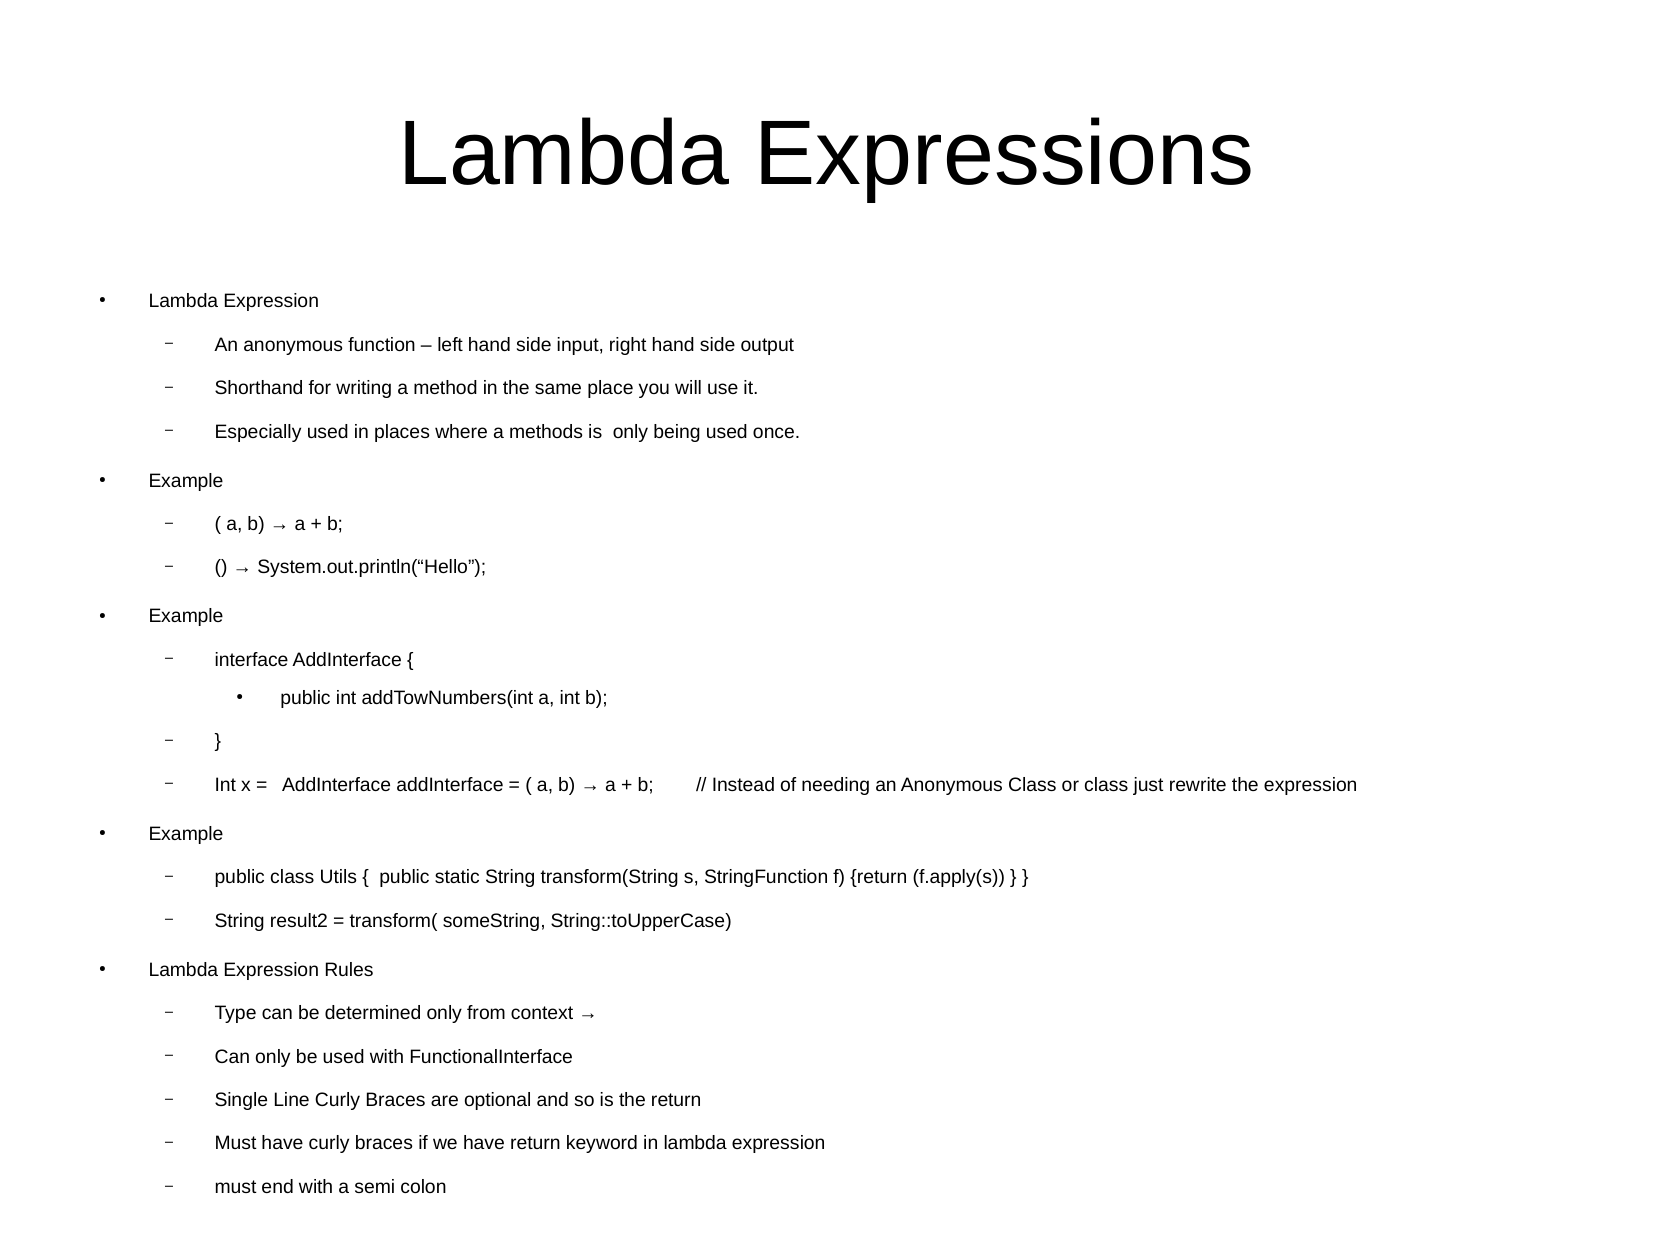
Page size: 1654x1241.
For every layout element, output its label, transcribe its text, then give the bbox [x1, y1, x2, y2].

list Lambda Expression An anonymous function – left hand side input, right hand side output Shorthand for writing a method in the same place you will use it. Especially used in places where a methods is only being used once. Example ( a, b) → a + b; () → System.out.println(“Hello”); Example interface AddInterface { public int addTowNumbers(int a, int b); } Int x = AddInterface addInterface = ( a, b) → a + b; // Instead of needing an Anonymous Class or class just rewrite the expression Example public class Utils { public static String transform(String s, StringFunction f) {return (f.apply(s)) } } String result2 = transform( someString, String::toUpperCase) Lambda Expression Rules Type can be determined only from context → Can only be used with FunctionalInterface Single Line Curly Braces are optional and so is the return Must have curly braces if we have return keyword in lambda expression must end with a semi colon [82, 290, 1621, 1201]
title Lambda Expressions [82, 49, 1571, 257]
